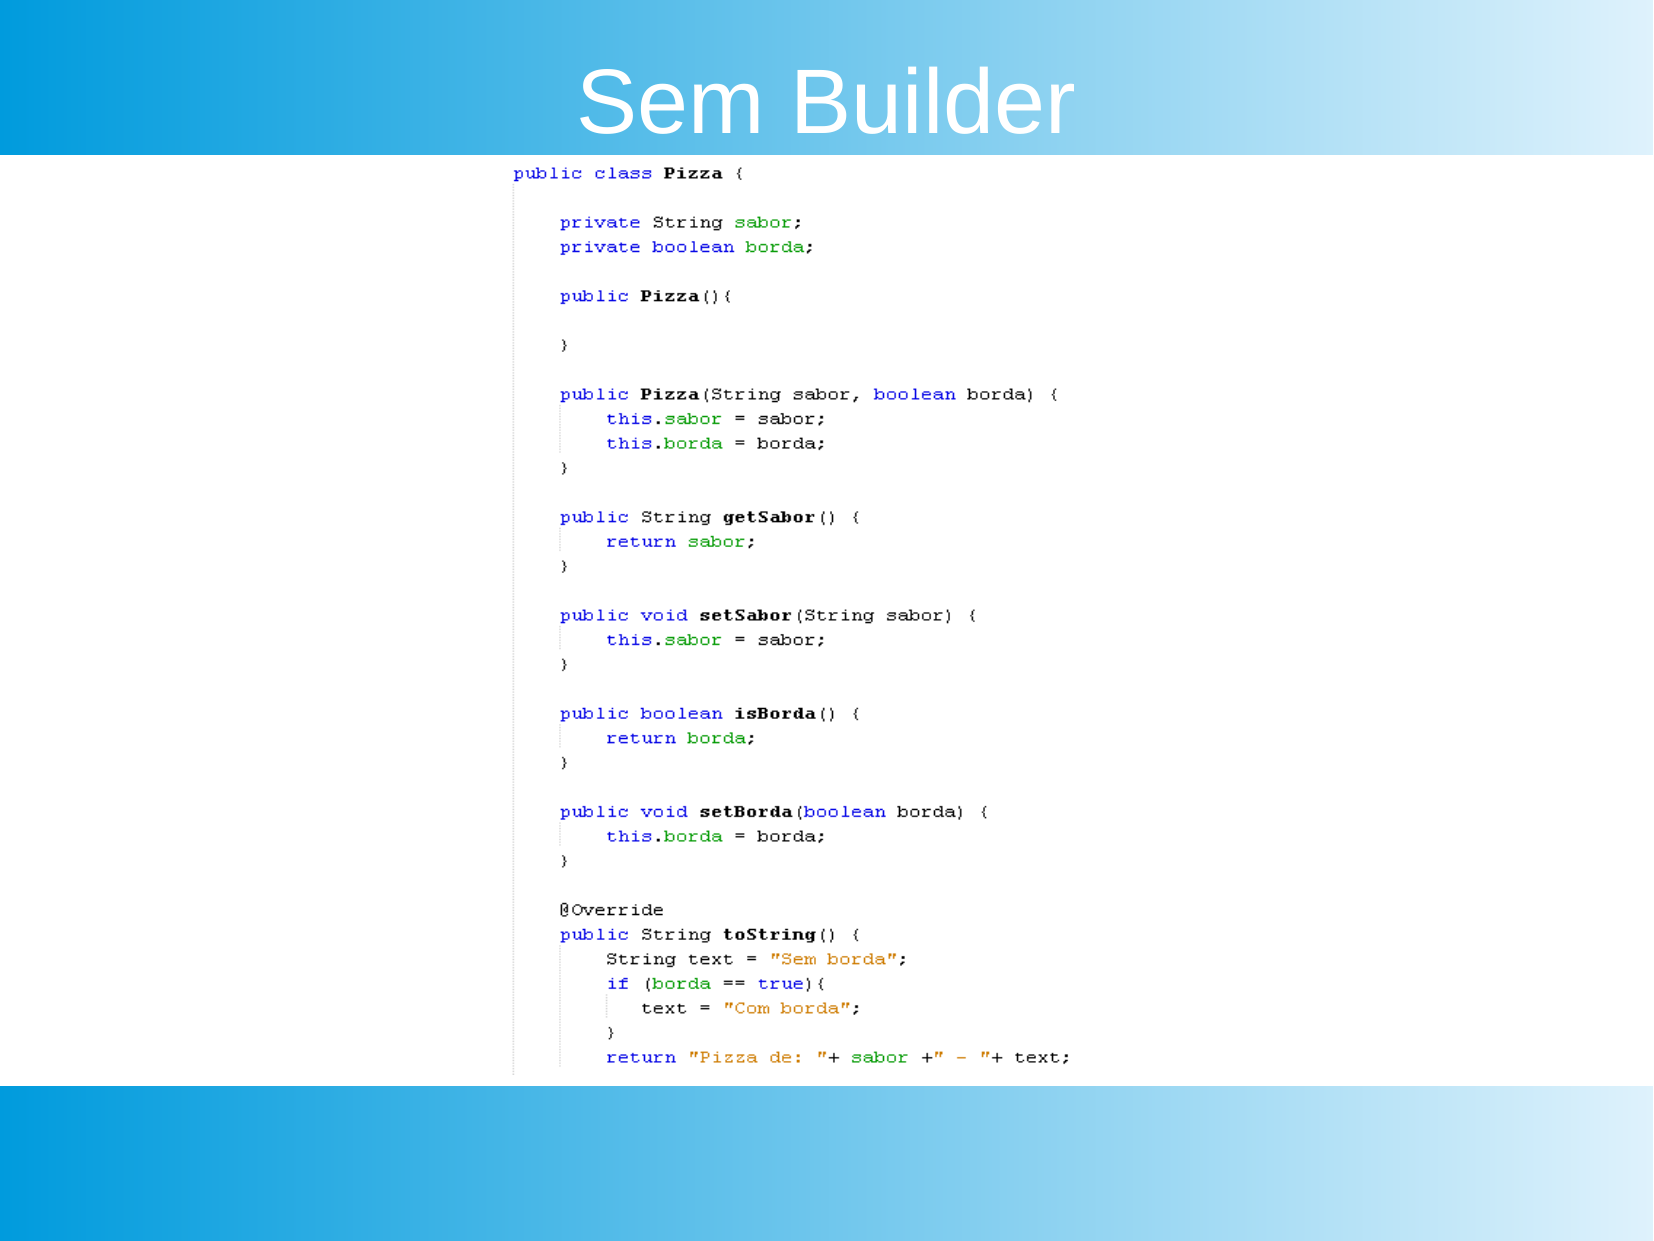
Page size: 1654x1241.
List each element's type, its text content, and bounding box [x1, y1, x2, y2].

picture [507, 165, 1087, 1075]
title Sem Builder [82, 49, 1571, 155]
